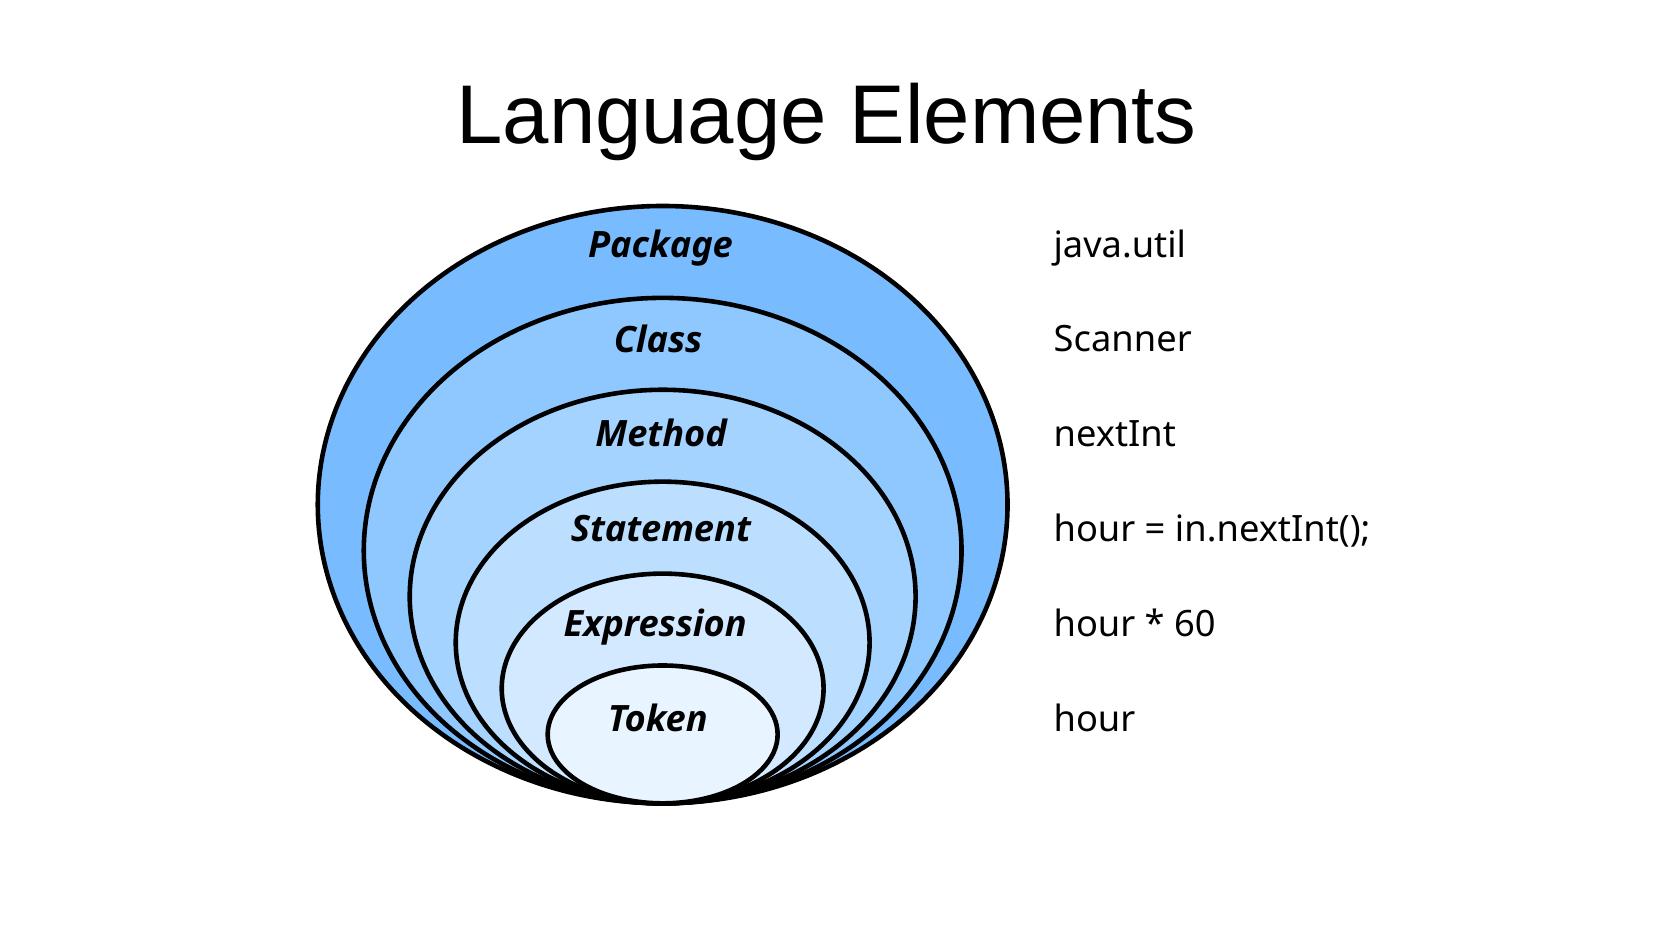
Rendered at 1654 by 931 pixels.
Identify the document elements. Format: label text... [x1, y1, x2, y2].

picture [312, 189, 1388, 818]
title Language Elements [82, 37, 1571, 193]
